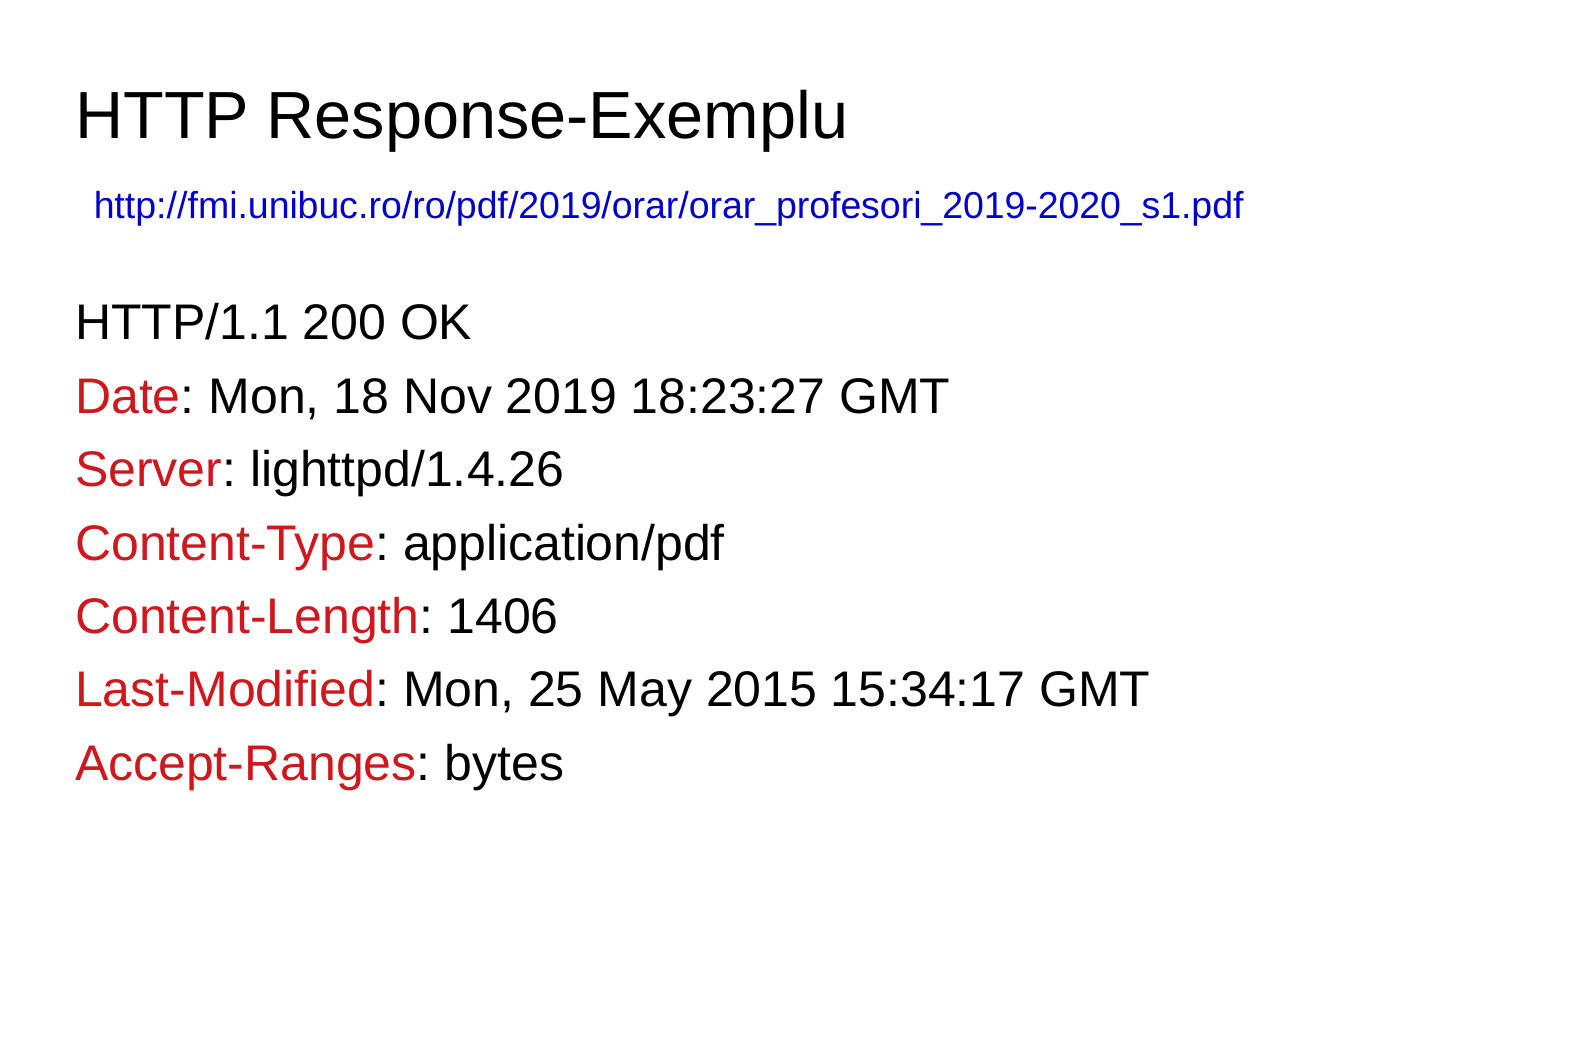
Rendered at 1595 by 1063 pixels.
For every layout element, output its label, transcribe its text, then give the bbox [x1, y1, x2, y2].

text_box HTTP Response-Exemplu http://fmi.unibuc.ro/ro/pdf/2019/orar/orar_profesori_2019-2020_s1.pdf HTTP/1.1 200 OK Date: Mon, 18 Nov 2019 18:23:27 GMT Server: lighttpd/1.4.26 Content-Type: application/pdf Content-Length: 1406 Last-Modified: Mon, 25 May 2015 15:34:17 GMT Accept-Ranges: bytes [60, 64, 1363, 943]
